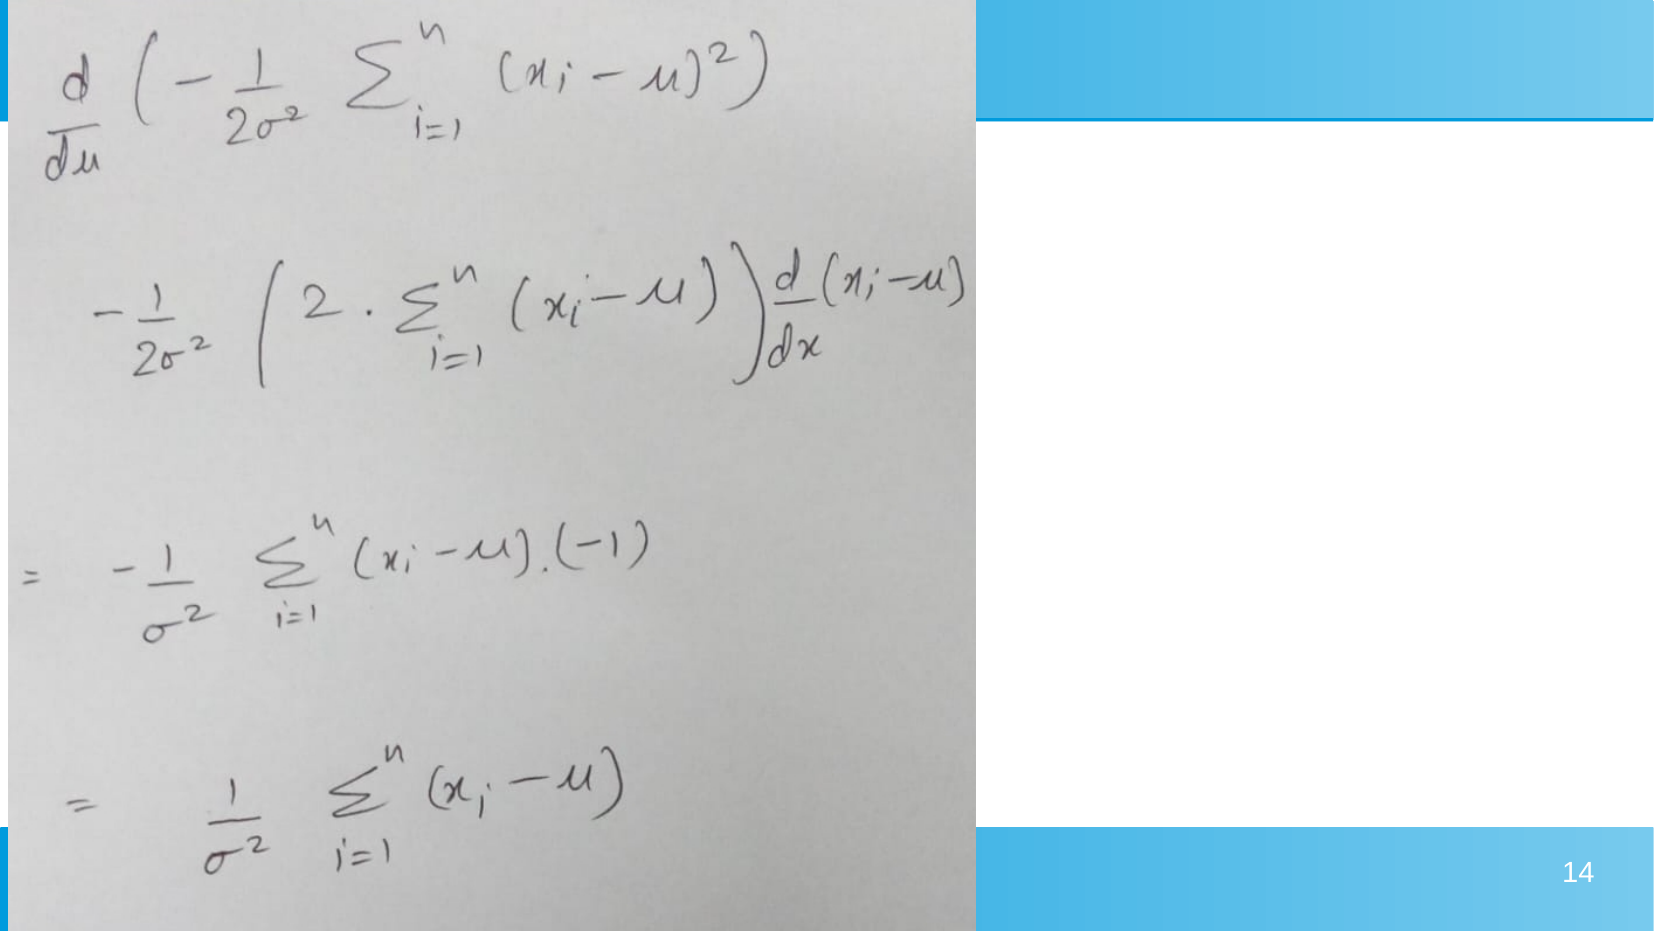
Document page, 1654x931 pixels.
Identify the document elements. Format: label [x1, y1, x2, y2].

picture [8, 0, 976, 931]
